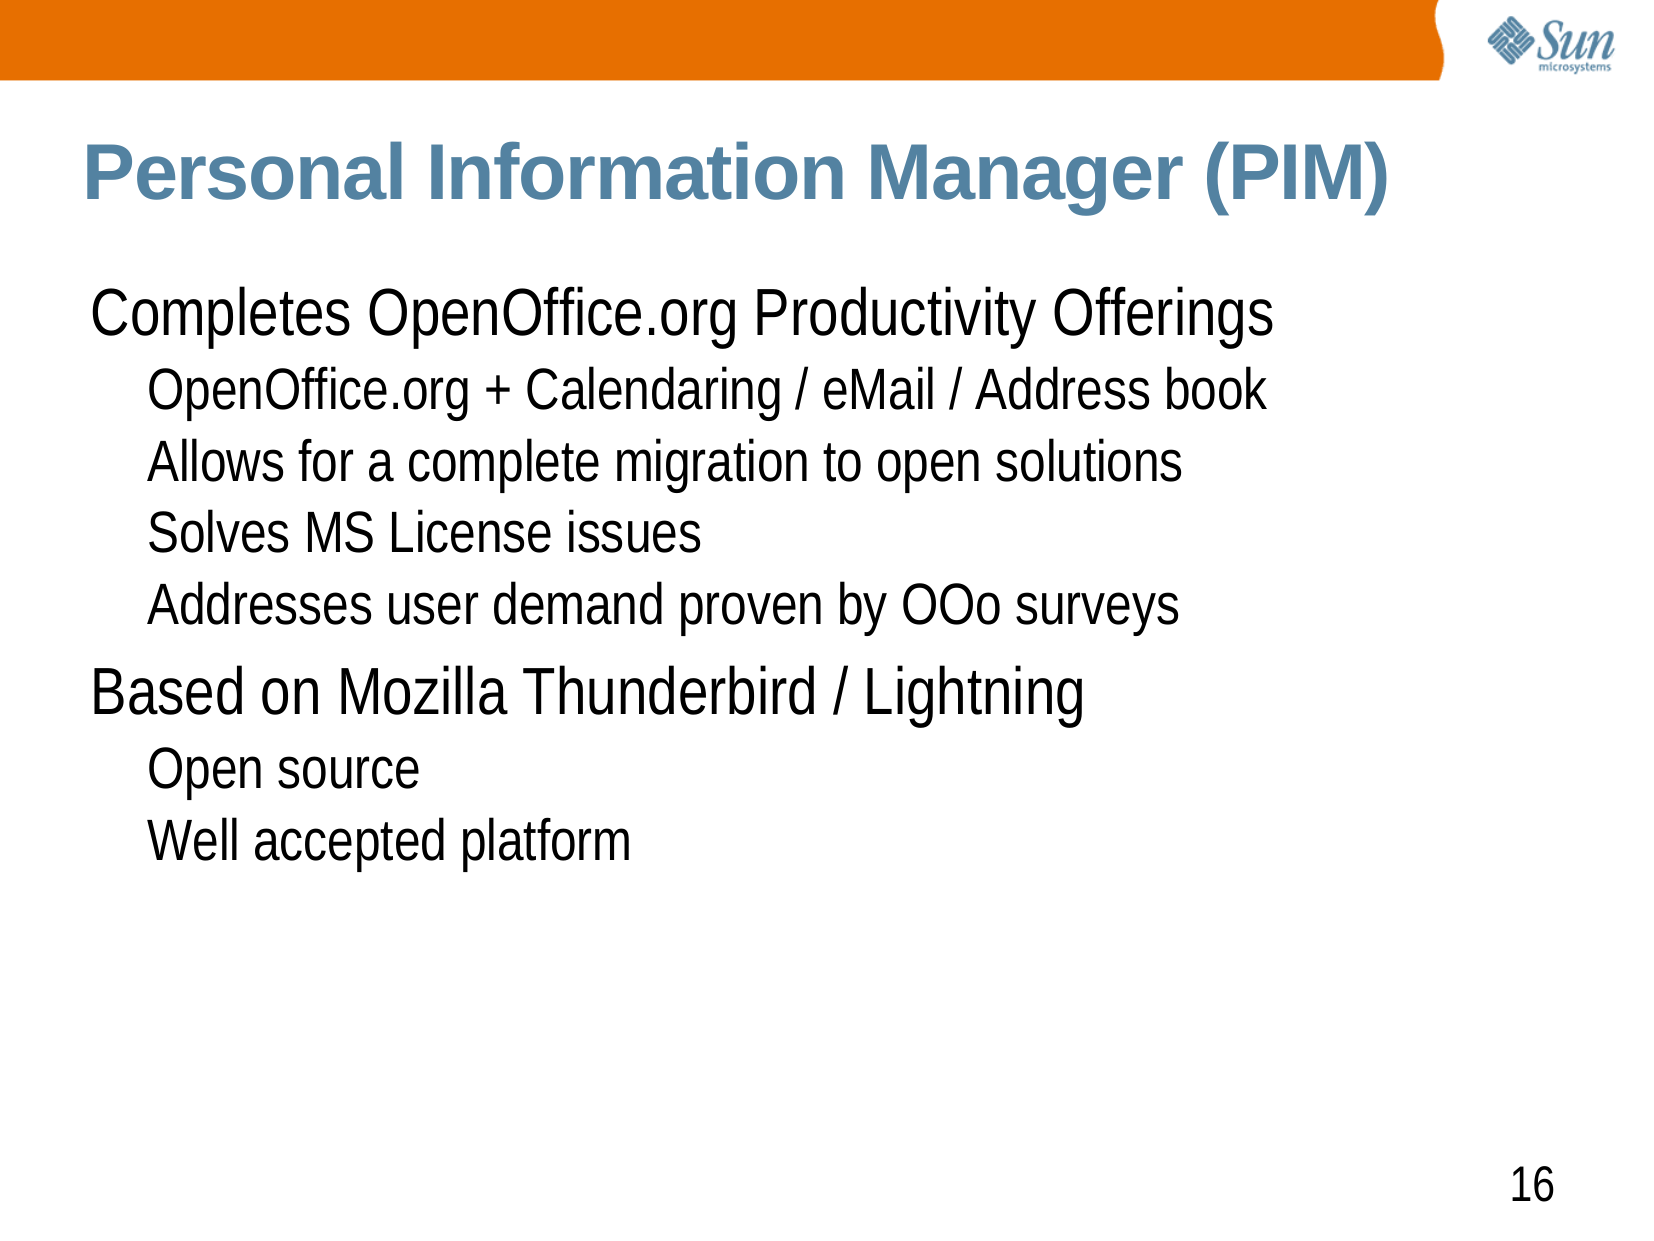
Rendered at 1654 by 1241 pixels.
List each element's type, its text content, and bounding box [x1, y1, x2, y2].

picture [0, 0, 1654, 83]
list Completes OpenOffice.org Productivity Offerings OpenOffice.org + Calendaring / eMail / Address book Allows for a complete migration to open solutions Solves MS License issues Addresses user demand proven by OOo surveys Based on Mozilla Thunderbird / Lightning Open source Well accepted platform [71, 283, 1545, 1121]
title Personal Information Manager (PIM) [82, 135, 1585, 251]
